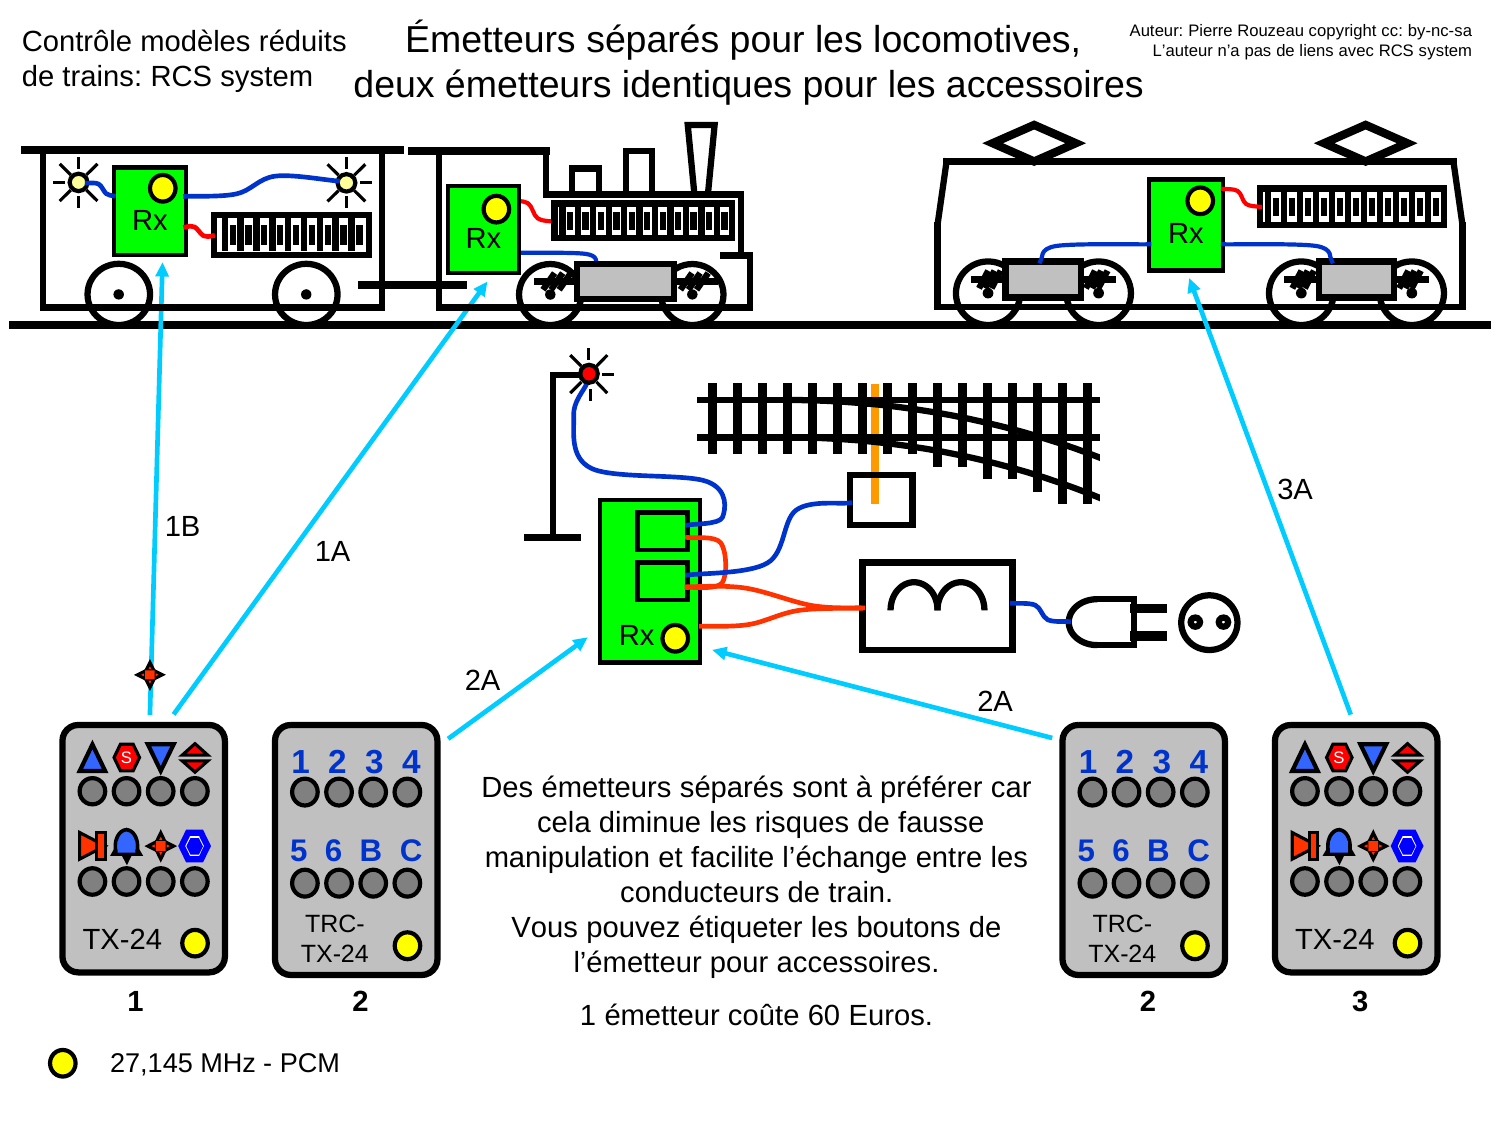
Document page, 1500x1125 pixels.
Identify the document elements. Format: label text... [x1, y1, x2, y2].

text_box [554, 203, 733, 238]
text_box [572, 168, 599, 195]
text_box Émetteurs séparés pour les locomotives, deux émetteurs identiques pour les accessoires [328, 7, 1159, 113]
text_box [277, 724, 435, 732]
text_box [599, 499, 700, 663]
text_box [274, 788, 425, 822]
text_box [524, 311, 577, 326]
text_box [274, 876, 425, 976]
text_box Rx [600, 608, 674, 660]
text_box [625, 151, 653, 195]
text_box 1 2 3 4 [1062, 732, 1225, 788]
text_box 2 [1124, 976, 1176, 1026]
text_box [137, 662, 163, 688]
text_box [1065, 349, 1500, 1125]
text_box Auteur: Pierre Rouzeau copyright cc: by-nc-sa L’auteur n’a pas de liens avec RCS system [1074, 12, 1488, 76]
text_box S [105, 739, 148, 775]
text_box [213, 214, 370, 255]
text_box [1149, 258, 1223, 271]
text_box [1100, 602, 1131, 642]
text_box Rx [447, 211, 520, 263]
text_box 2 [337, 974, 388, 1026]
text_box Contrôle modèles réduits de trains: RCS system [7, 7, 385, 108]
text_box TRC-TX-24 [275, 899, 395, 976]
text_box 3 [1337, 974, 1388, 1026]
text_box [92, 311, 146, 326]
text_box [1149, 179, 1223, 215]
text_box [1384, 310, 1440, 326]
text_box [690, 577, 700, 584]
text_box [114, 245, 186, 255]
text_box Des émetteurs séparés sont à préférer car cela diminue les risques de fausse manipulation et facilite l’échange entre les conducteurs de train. Vous pouvez étiqueter les boutons de l’émetteur pour accessoires. 1 émetteur coûte 60 Euros. [425, 760, 1089, 1039]
text_box [447, 263, 520, 273]
text_box [687, 124, 715, 191]
text_box [1273, 310, 1329, 326]
text_box 5 6 B C [1089, 822, 1225, 876]
text_box [1268, 261, 1445, 304]
text_box [114, 167, 186, 202]
text_box S [1317, 739, 1361, 775]
text_box 1A [300, 524, 376, 576]
text_box [690, 527, 700, 535]
text_box TRC-TX-24 [1089, 899, 1183, 976]
text_box [1259, 188, 1445, 225]
text_box 27,145 MHz - PCM [62, 1037, 388, 1086]
text_box [69, 173, 87, 192]
text_box 1 2 3 4 [274, 732, 438, 788]
text_box [62, 724, 225, 973]
text_box 2A [450, 653, 526, 705]
text_box [580, 364, 598, 383]
text_box [666, 311, 719, 326]
text_box [87, 263, 151, 304]
text_box Rx [1149, 206, 1223, 258]
text_box [955, 261, 1131, 304]
text_box [519, 263, 724, 304]
text_box [337, 174, 356, 192]
text_box TX-24 [1275, 912, 1395, 963]
text_box 3A [1262, 462, 1338, 513]
text_box [640, 565, 685, 598]
text_box [447, 185, 520, 223]
text_box 1B [150, 499, 226, 551]
text_box [1071, 310, 1127, 326]
text_box [862, 562, 1013, 651]
text_box [280, 311, 333, 326]
text_box TX-24 [62, 912, 183, 963]
text_box 2A [962, 674, 1038, 726]
text_box 1 [112, 974, 163, 1026]
text_box [640, 515, 685, 548]
text_box Rx [114, 193, 186, 245]
text_box [50, 1049, 76, 1077]
text_box [275, 263, 338, 304]
text_box [960, 310, 1016, 326]
text_box 5 6 B C [274, 822, 425, 876]
